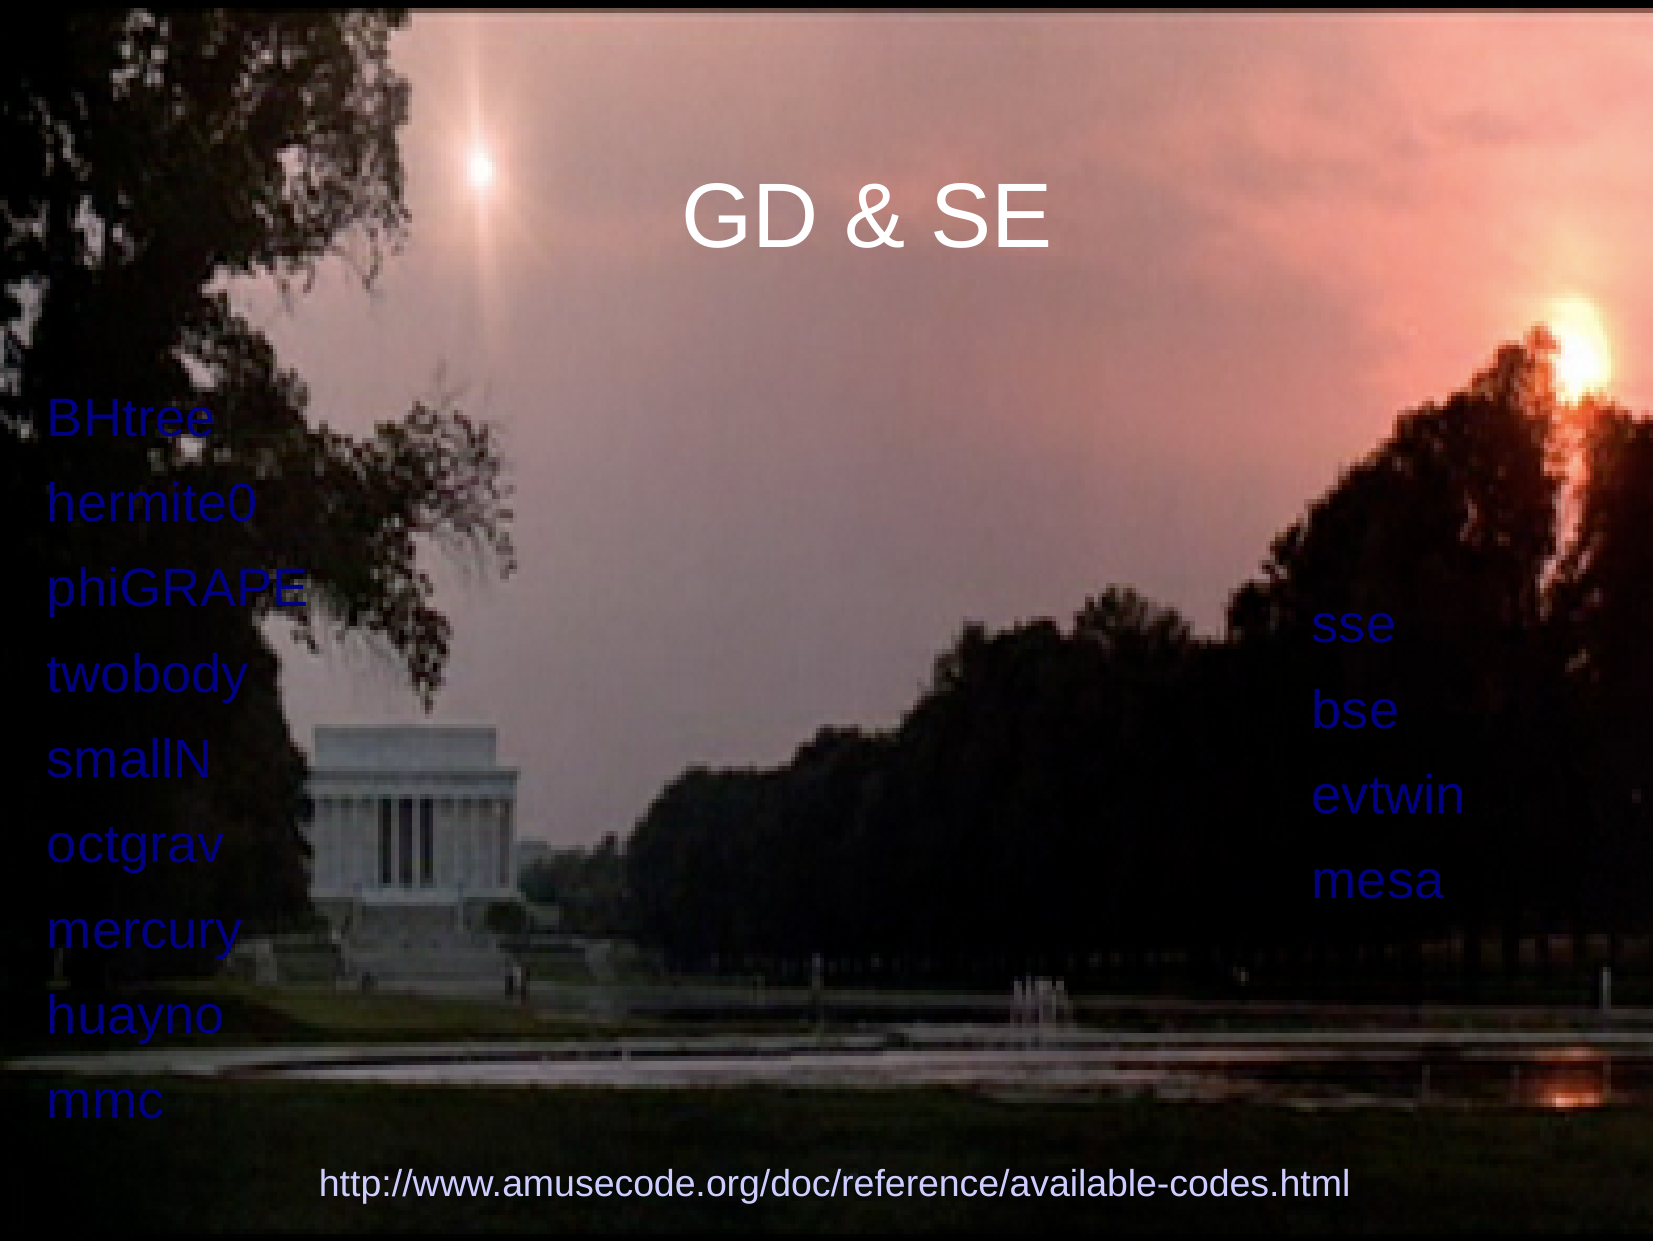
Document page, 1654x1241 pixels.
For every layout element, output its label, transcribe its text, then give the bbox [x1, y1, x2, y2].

title GD & SE [123, 111, 1612, 320]
picture [0, 0, 1653, 1241]
text_box sse bse evtwin mesa [1296, 586, 1556, 1004]
text_box http://www.amusecode.org/doc/reference/available-codes.html [304, 1155, 1364, 1213]
text_box BHtree hermite0 phiGRAPE twobody smallN octgrav mercury huayno mmc [32, 379, 439, 1224]
